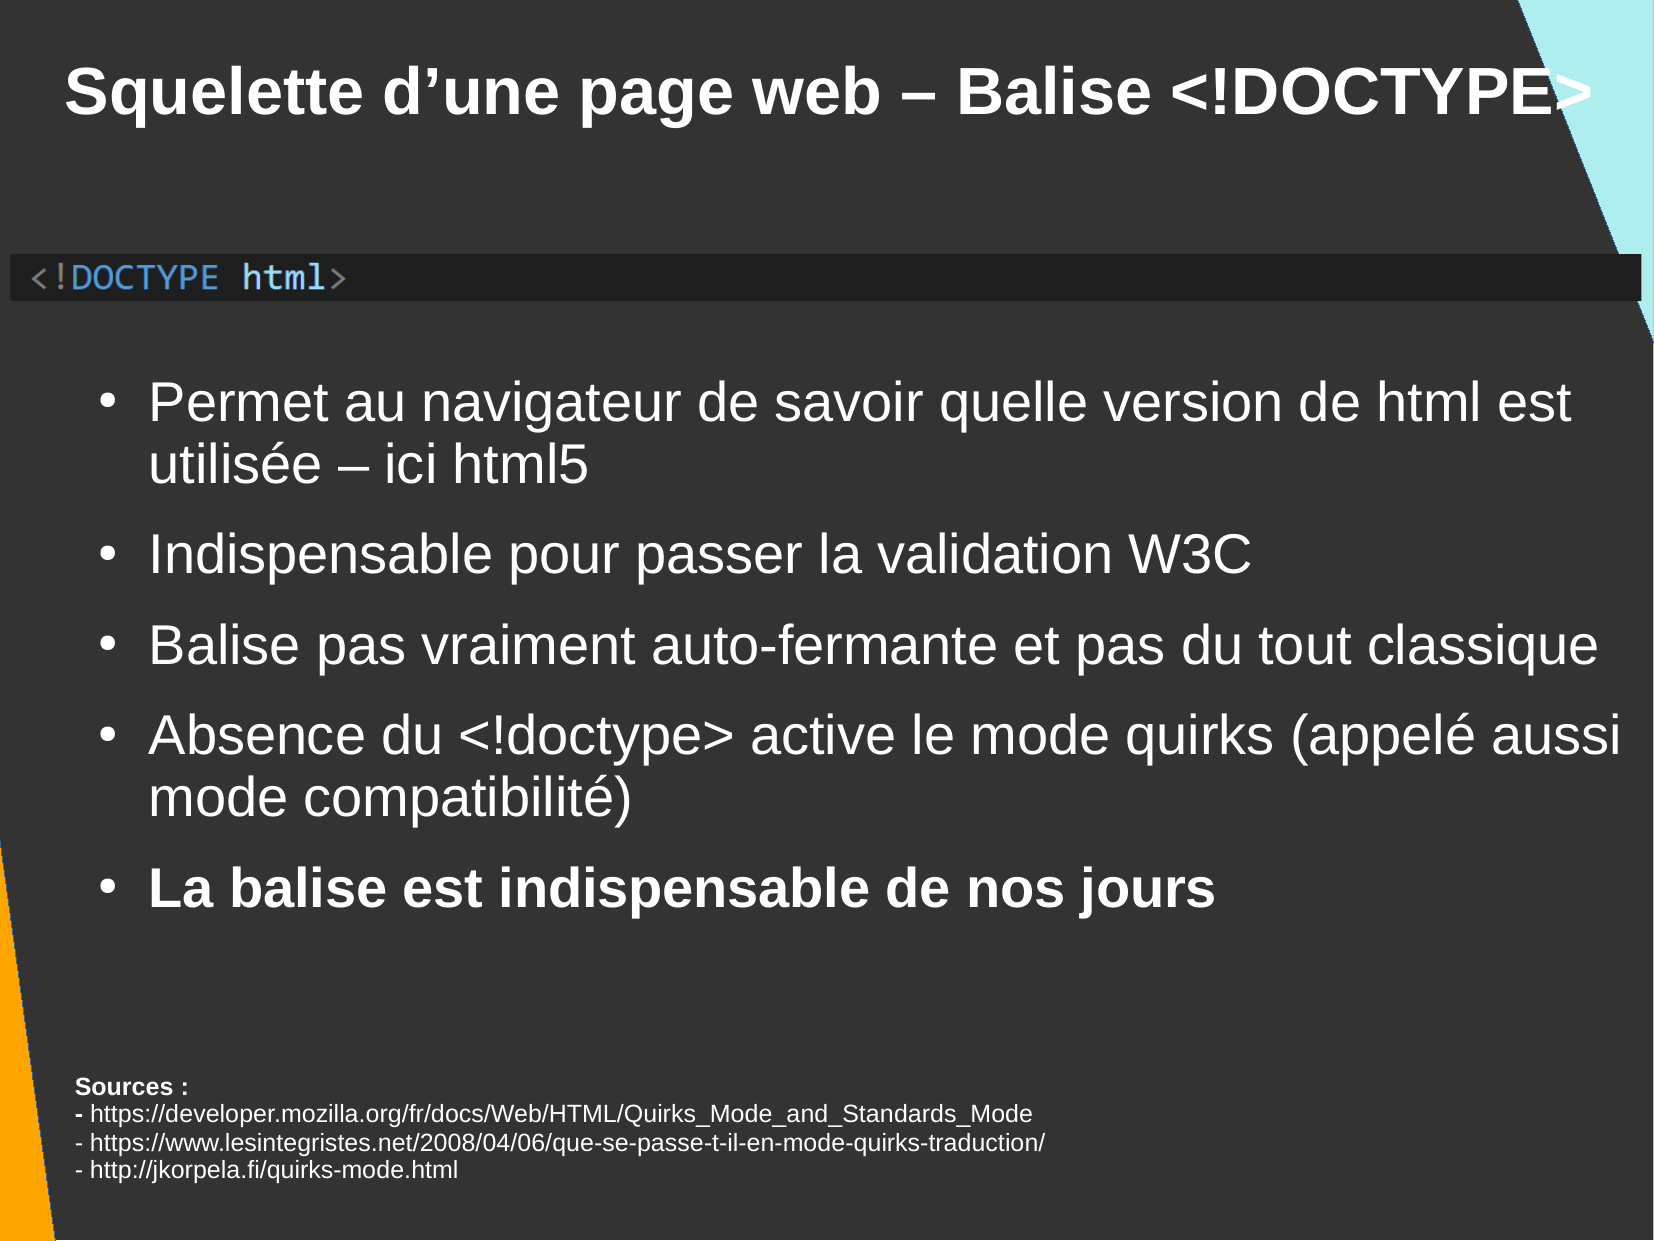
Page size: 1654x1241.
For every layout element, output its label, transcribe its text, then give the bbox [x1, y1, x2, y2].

title Squelette d’une page web – Balise <!DOCTYPE> [64, 54, 1635, 204]
list Permet au navigateur de savoir quelle version de html est utilisée – ici html5 Indispensable pour passer la validation W3C Balise pas vraiment auto-fermante et pas du tout classique Absence du <!doctype> active le mode quirks (appelé aussi mode compatibilité) La balise est indispensable de nos jours [80, 370, 1635, 930]
text_box [0, 840, 56, 1241]
text_box [1517, 0, 1654, 343]
text_box Sources : - https://developer.mozilla.org/fr/docs/Web/HTML/Quirks_Mode_and_Standards_Mode - https://www.lesintegristes.net/2008/04/06/que-se-passe-t-il-en-mode-quirks-traduction/ - http://jkorpela.fi/quirks-mode.html [59, 1064, 1546, 1241]
picture [10, 254, 1642, 301]
